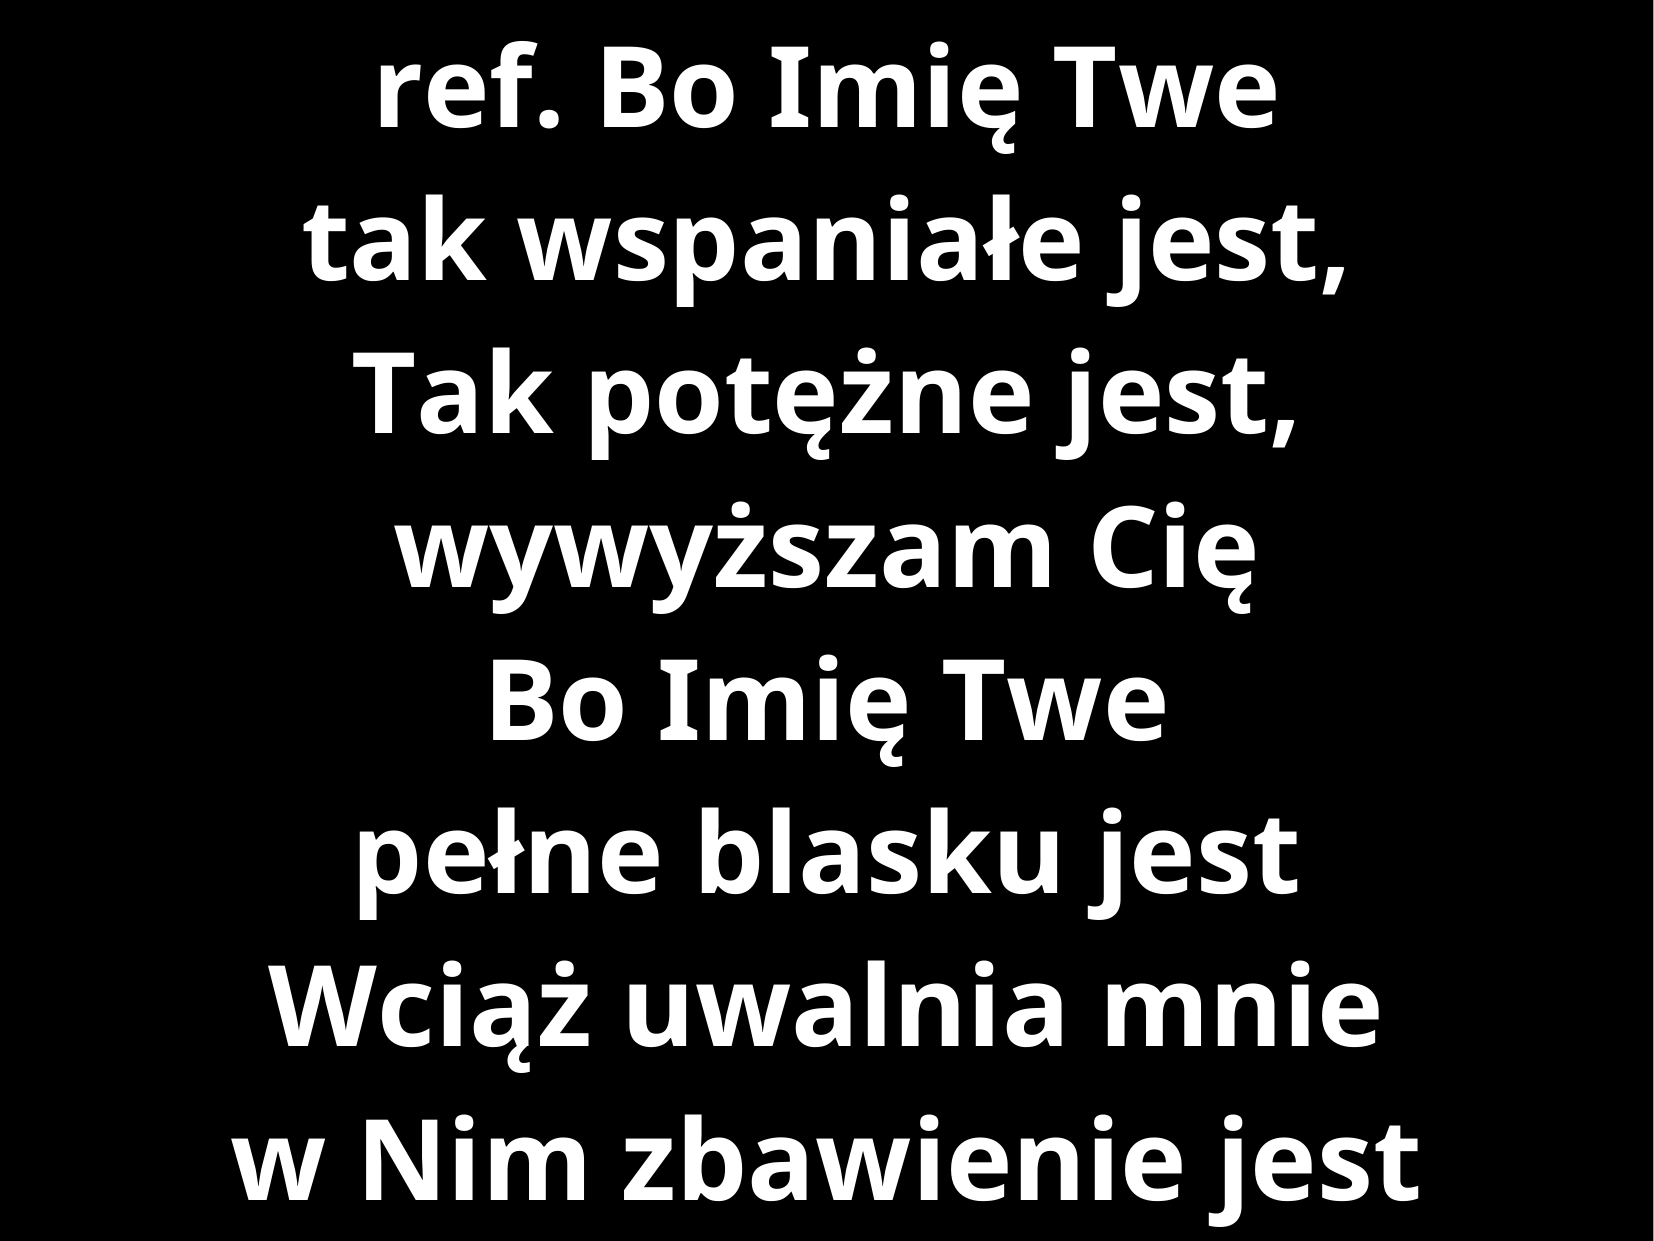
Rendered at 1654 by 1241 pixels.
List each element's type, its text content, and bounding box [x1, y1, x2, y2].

title ref. Bo Imię Twe tak wspaniałe jest, Tak potężne jest, wywyższam Cię Bo Imię Twe pełne blasku jest Wciąż uwalnia mnie w Nim zbawienie jest [0, 0, 1654, 1241]
